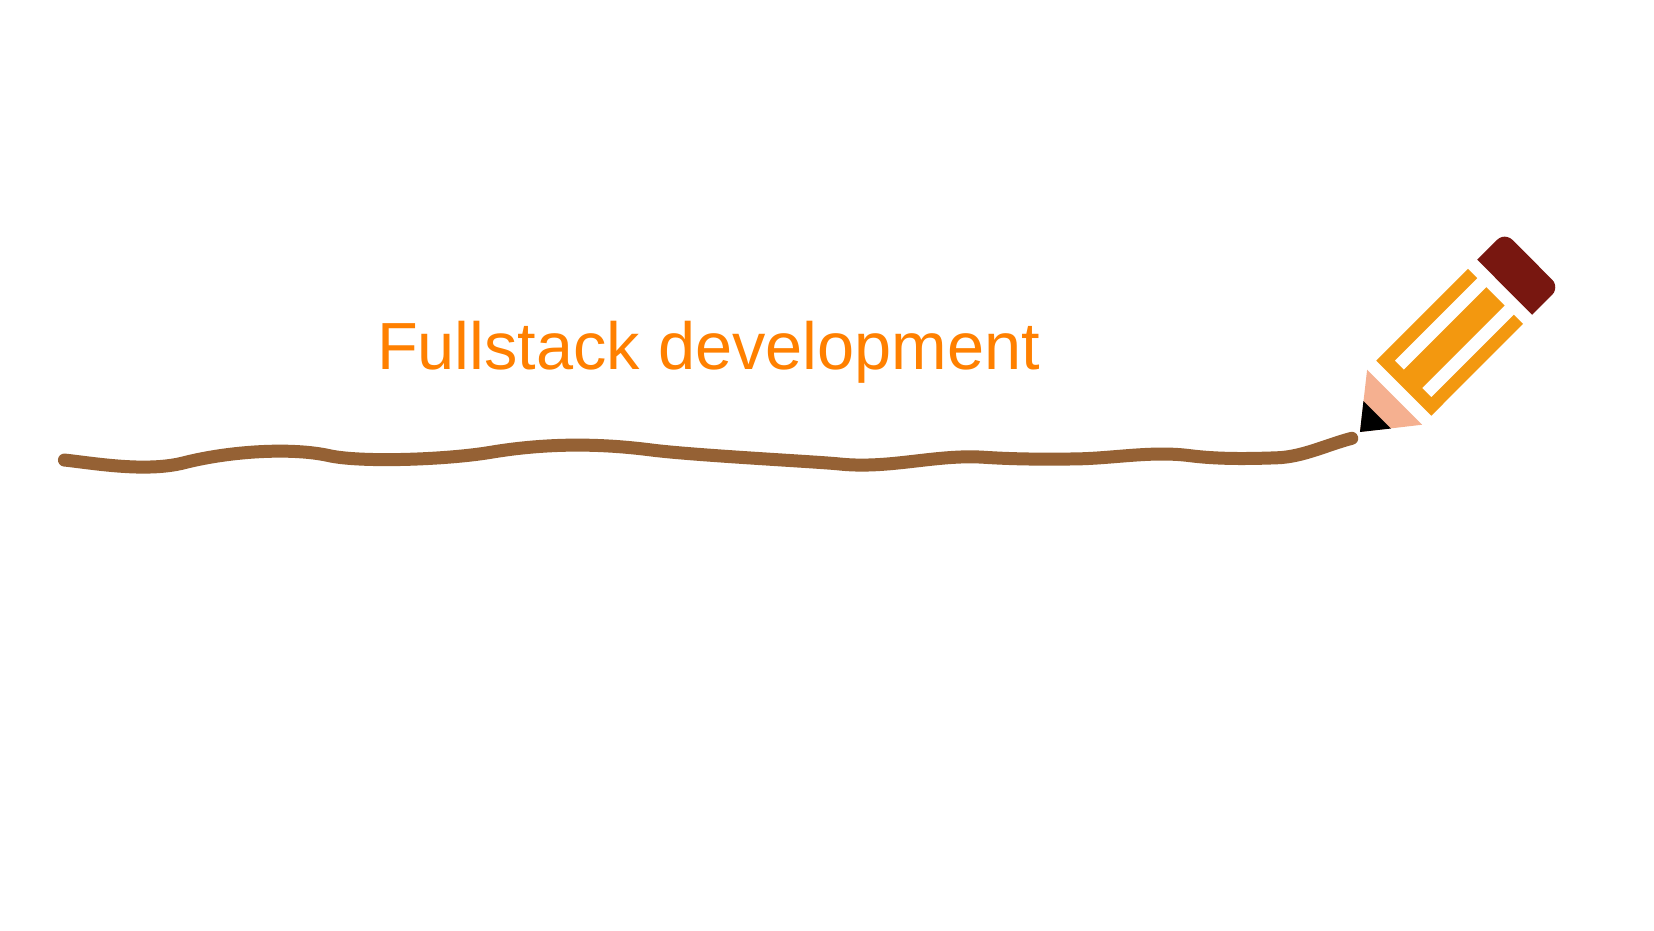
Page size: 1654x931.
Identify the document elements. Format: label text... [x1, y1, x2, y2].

title Fullstack development [88, 265, 1329, 429]
